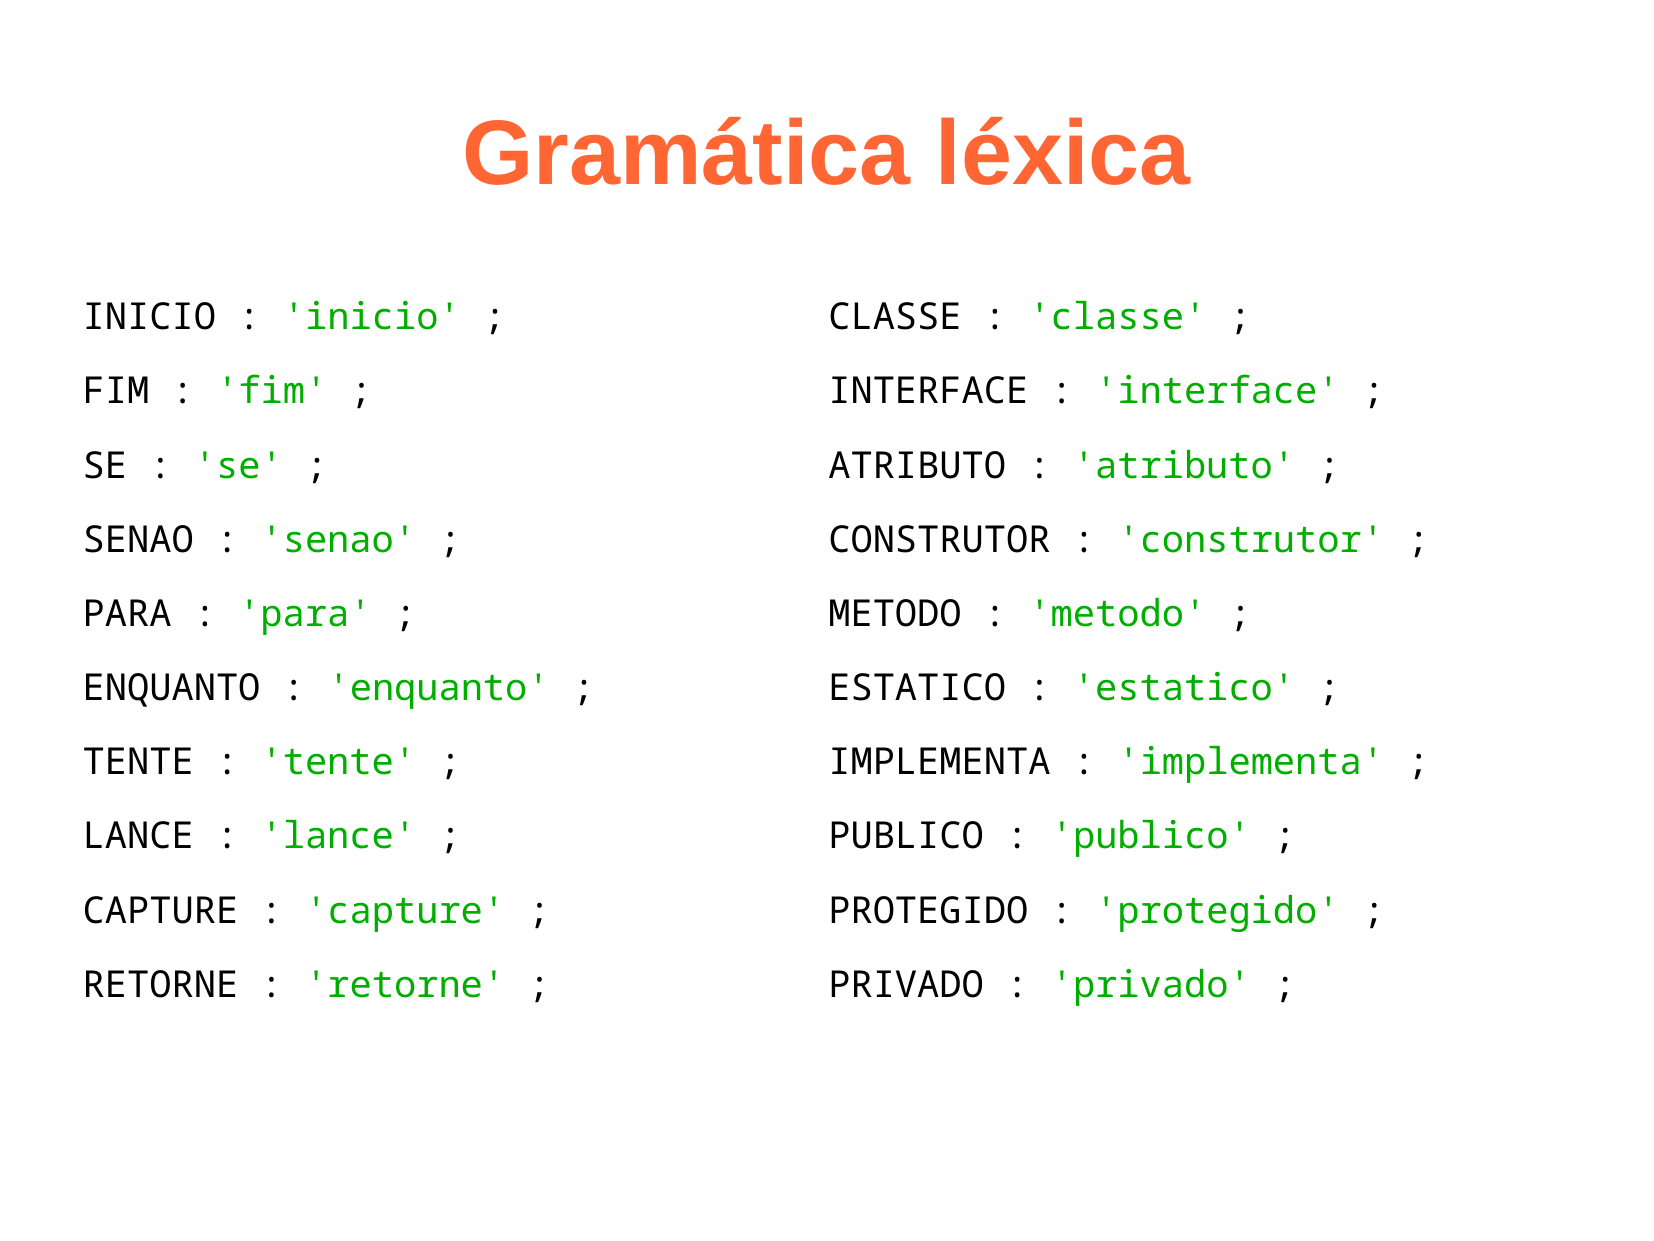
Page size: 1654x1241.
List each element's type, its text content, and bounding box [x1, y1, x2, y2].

title Gramática léxica [82, 49, 1571, 257]
list CLASSE : 'classe' ; INTERFACE : 'interface' ; ATRIBUTO : 'atributo' ; CONSTRUTOR : 'construtor' ; METODO : 'metodo' ; ESTATICO : 'estatico' ; IMPLEMENTA : 'implementa' ; PUBLICO : 'publico' ; PROTEGIDO : 'protegido' ; PRIVADO : 'privado' ; [828, 290, 1539, 1010]
list INICIO : 'inicio' ; FIM : 'fim' ; SE : 'se' ; SENAO : 'senao' ; PARA : 'para' ; ENQUANTO : 'enquanto' ; TENTE : 'tente' ; LANCE : 'lance' ; CAPTURE : 'capture' ; RETORNE : 'retorne' ; [82, 290, 793, 1010]
